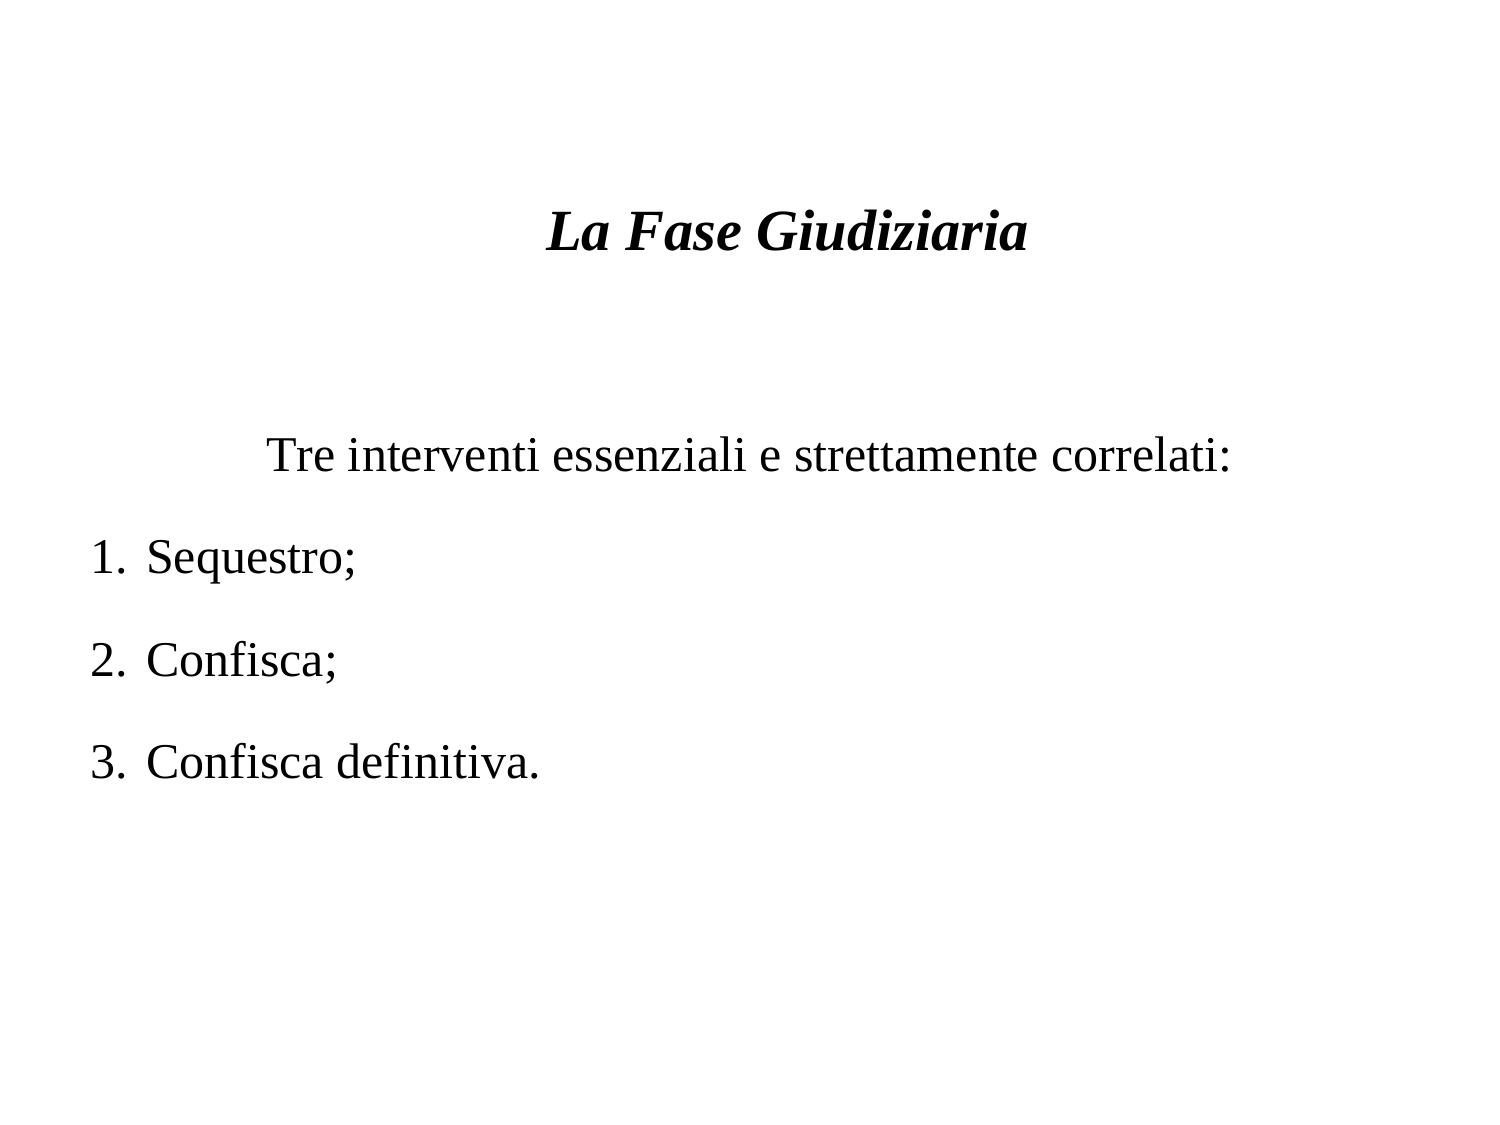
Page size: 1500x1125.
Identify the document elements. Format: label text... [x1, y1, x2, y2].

list Tre interventi essenziali e strettamente correlati: Sequestro; Confisca; Confisca definitiva. [75, 383, 1426, 1125]
title La Fase Giudiziaria [112, 183, 1463, 371]
